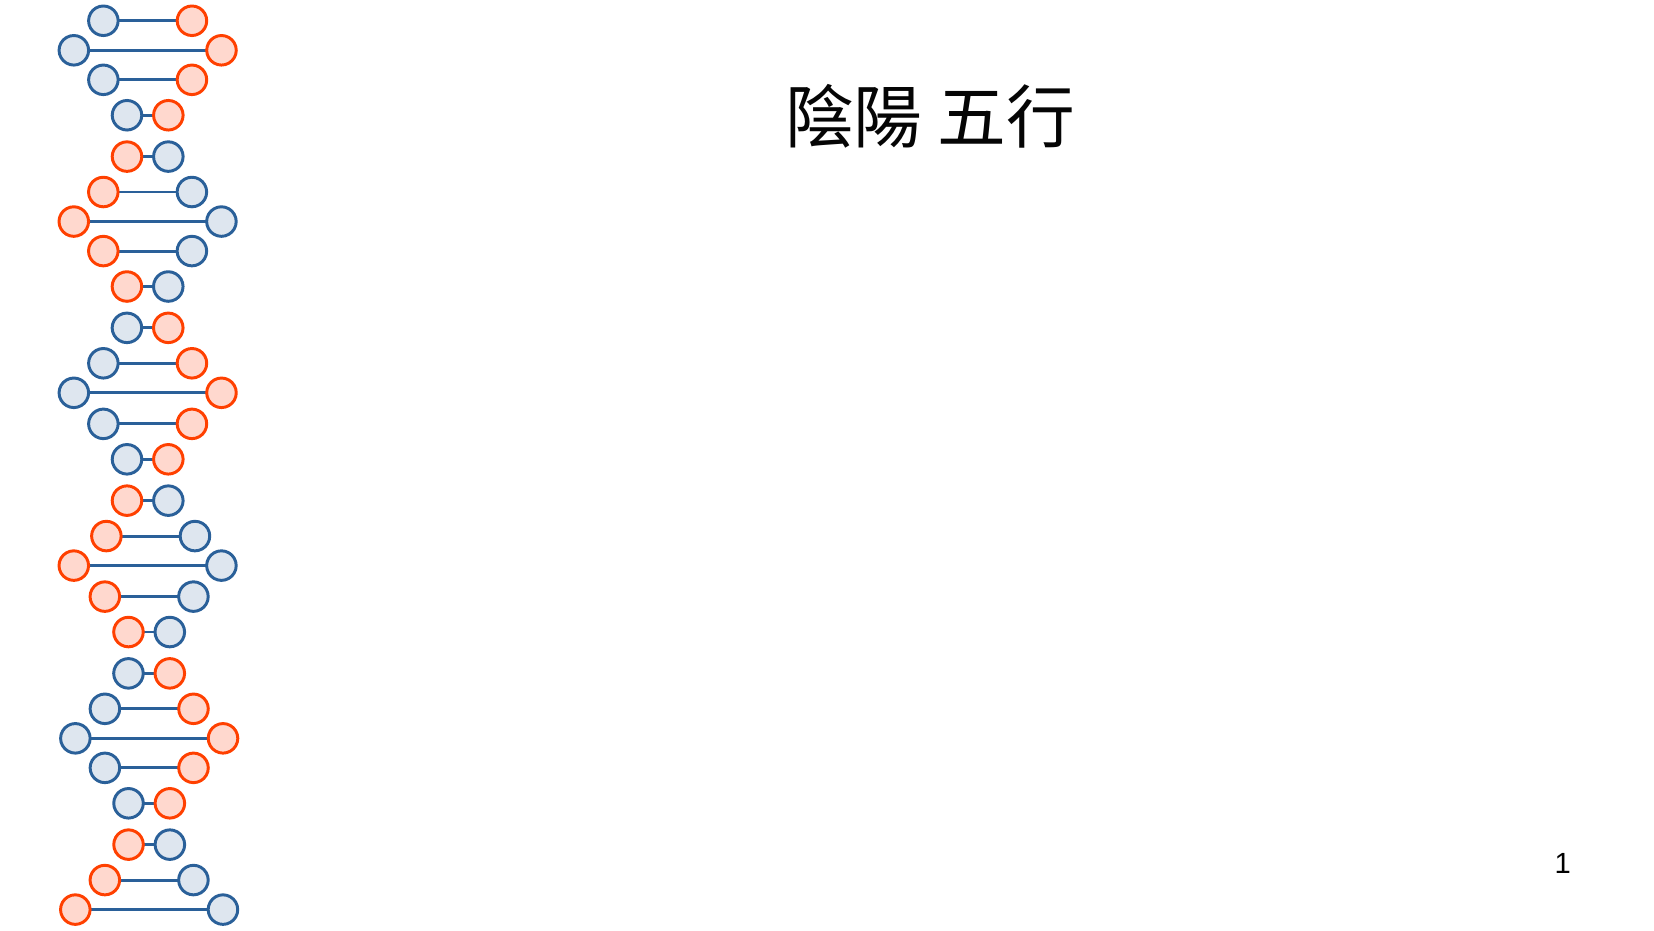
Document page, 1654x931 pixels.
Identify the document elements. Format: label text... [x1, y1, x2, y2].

title 陰陽 五行 [265, 35, 1595, 189]
